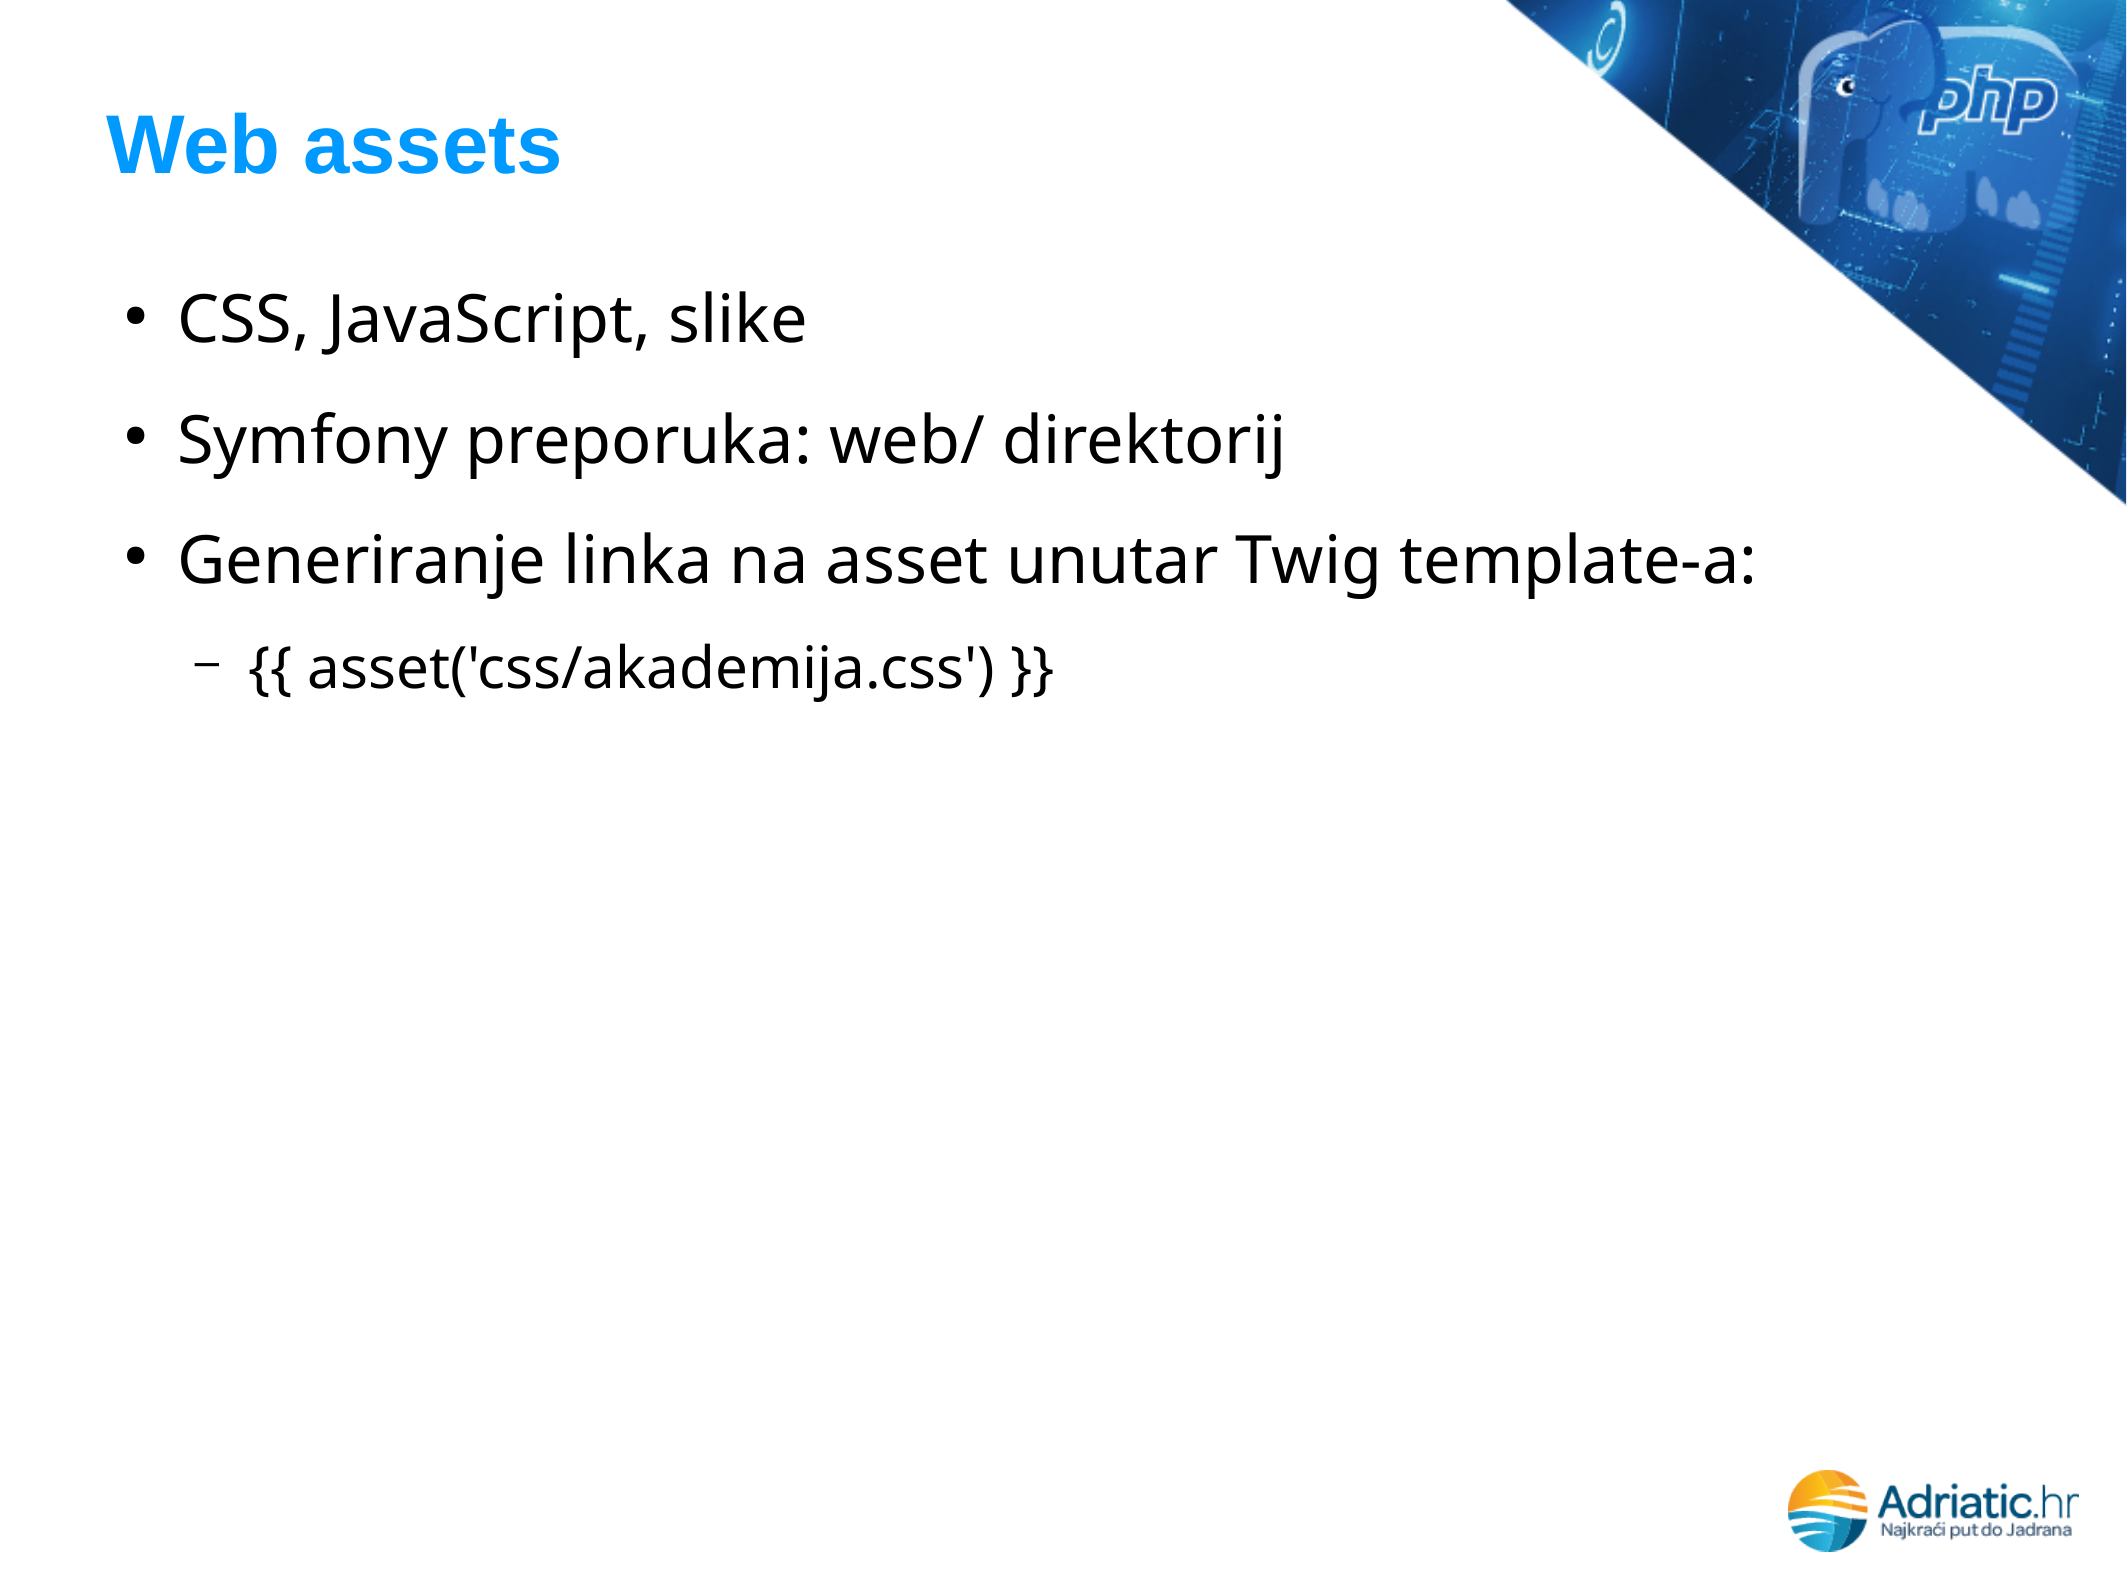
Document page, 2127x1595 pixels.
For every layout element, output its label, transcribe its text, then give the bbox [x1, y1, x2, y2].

picture [1505, 0, 2127, 625]
list CSS, JavaScript, slike Symfony preporuka: web/ direktorij Generiranje linka na asset unutar Twig template-a: {{ asset('css/akademija.css') }} [106, 271, 2020, 1453]
title Web assets [106, 70, 1630, 219]
picture [1788, 1470, 2079, 1552]
